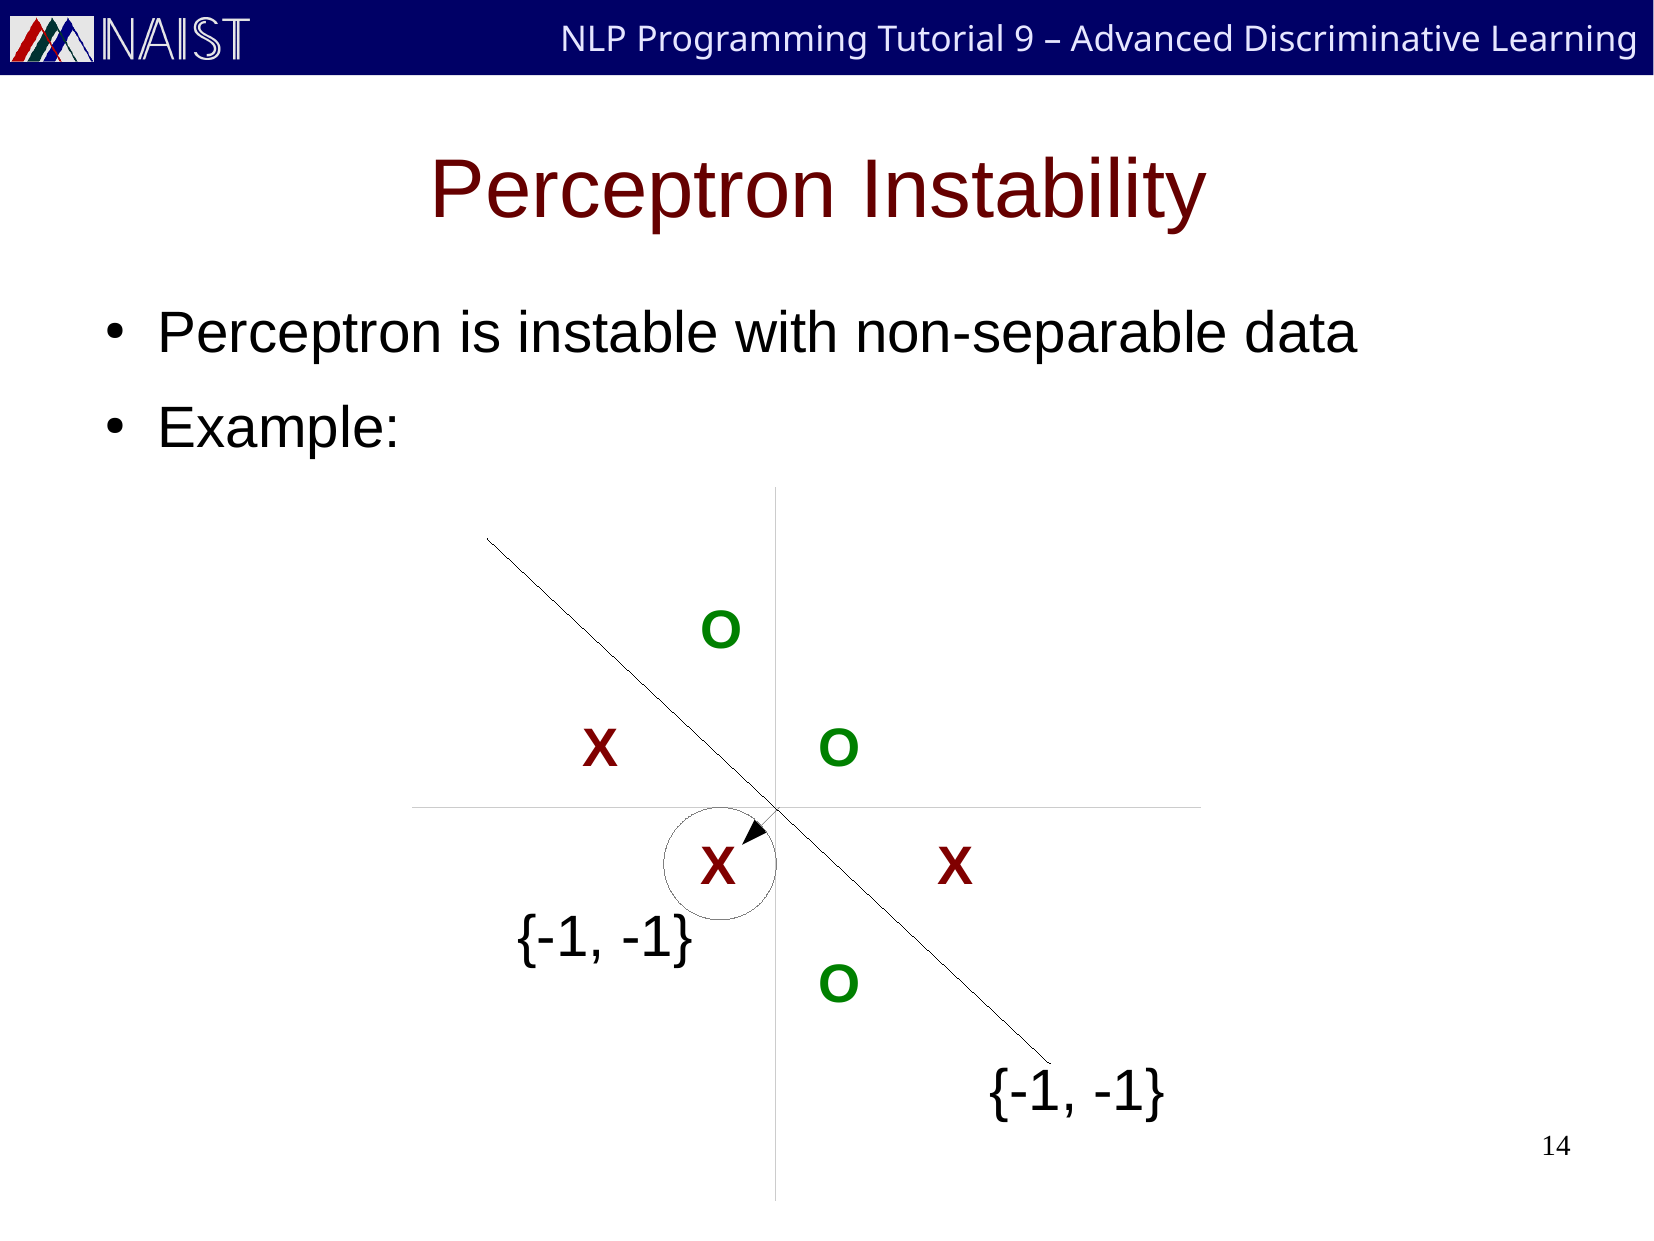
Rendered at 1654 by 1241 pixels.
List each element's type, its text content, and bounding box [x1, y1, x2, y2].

text_box O [686, 592, 758, 668]
text_box {-1, -1} [975, 1050, 1181, 1130]
text_box O [804, 710, 877, 786]
text_box O [804, 946, 877, 1022]
text_box X [686, 828, 753, 904]
text_box X [567, 710, 634, 786]
text_box {-1, -1} [502, 896, 708, 977]
picture [102, 17, 251, 60]
picture [10, 16, 94, 62]
text_box X [922, 828, 989, 913]
list Perceptron is instable with non-separable data Example: [86, 300, 1576, 460]
title Perceptron Instability [75, 92, 1564, 285]
